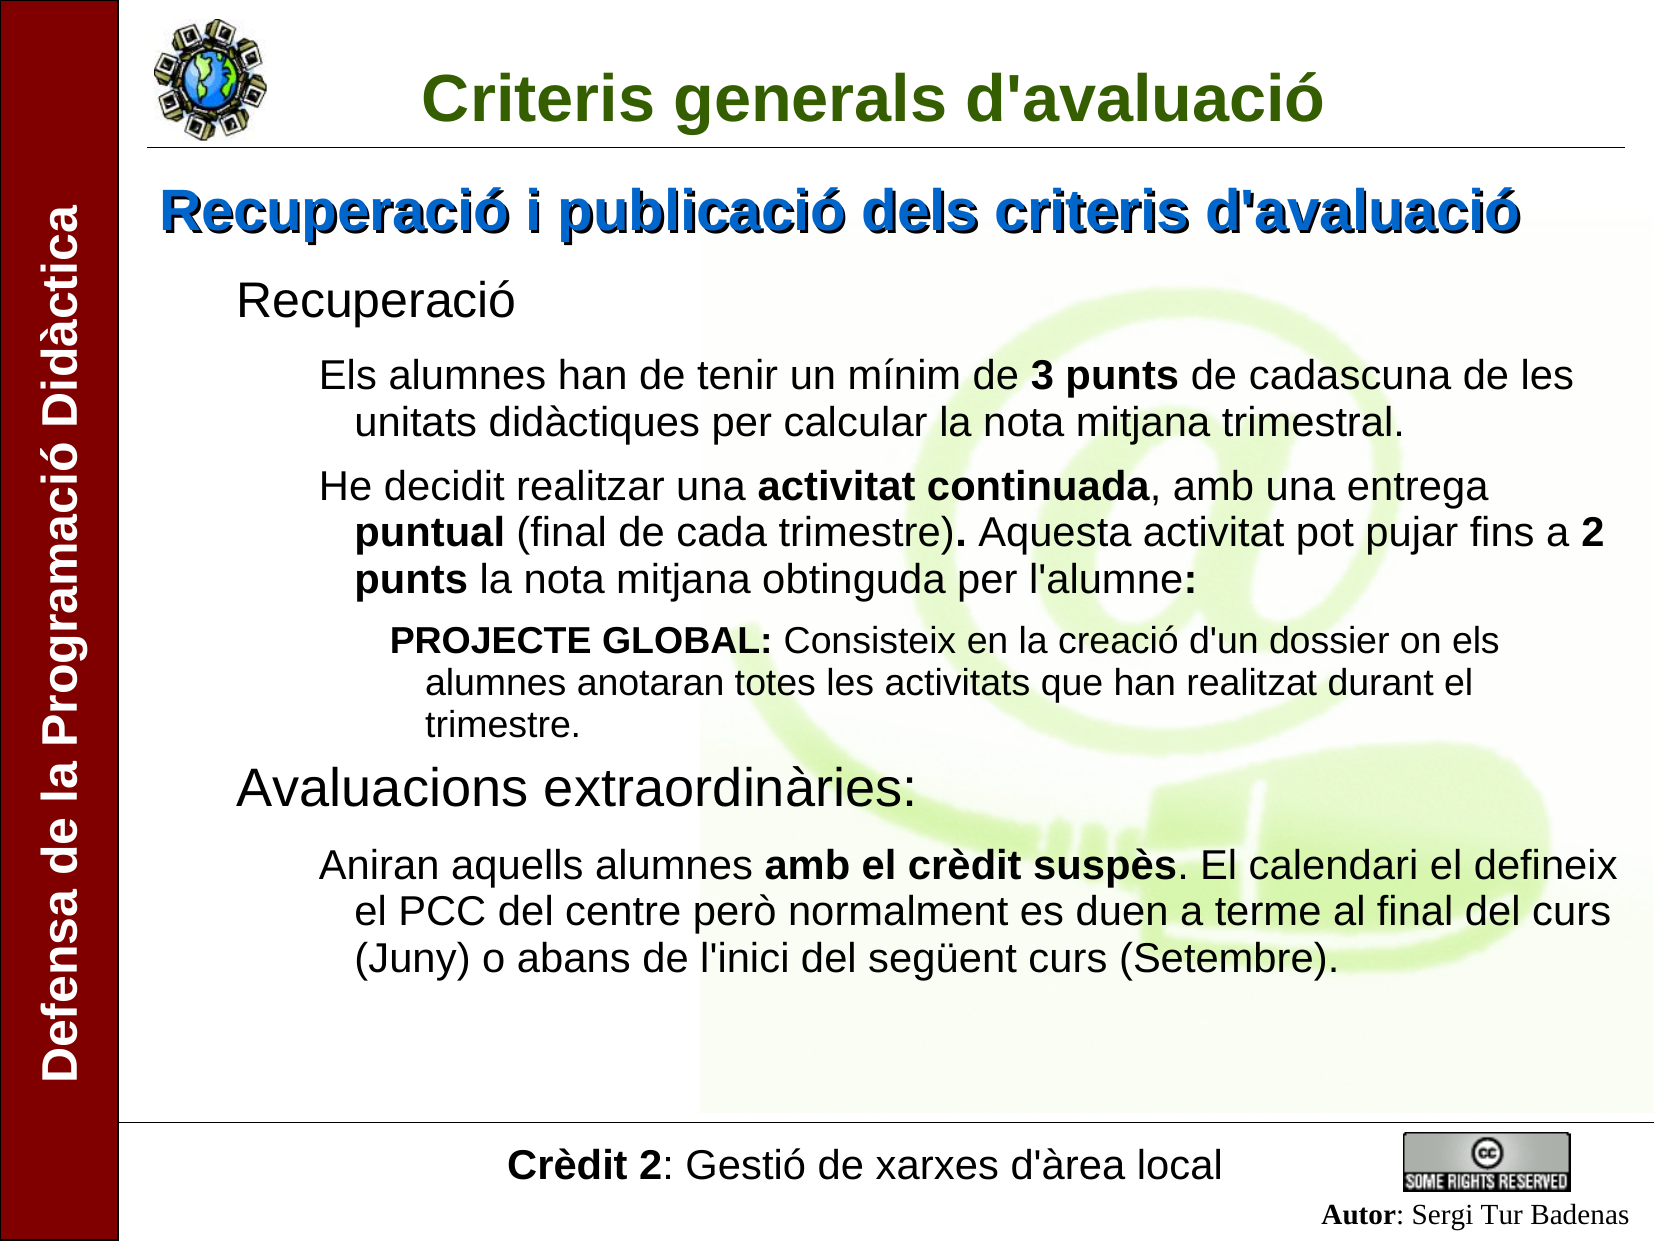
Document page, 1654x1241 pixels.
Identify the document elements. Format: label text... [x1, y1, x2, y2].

picture [1403, 1132, 1571, 1192]
picture [154, 19, 268, 49]
title Criteris generals d'avaluació [129, 49, 1619, 148]
picture [700, 217, 1654, 1113]
list Recuperació i publicació dels criteris d'avaluació Recuperació Els alumnes han de tenir un mínim de 3 punts de cadascuna de les unitats didàctiques per calcular la nota mitjana trimestral. He decidit realitzar una activitat continuada, amb una entrega puntual (final de cada trimestre). Aquesta activitat pot pujar fins a 2 punts la nota mitjana obtinguda per l'alumne: PROJECTE GLOBAL: Consisteix en la creació d'un dossier on els alumnes anotaran totes les activitats que han realitzat durant el trimestre. Avaluacions extraordinàries: Aniran aquells alumnes amb el crèdit suspès. El calendari el defineix el PCC del centre però normalment es duen a terme al final del curs (Juny) o abans de l'inici del següent curs (Setembre). [141, 177, 1630, 1028]
